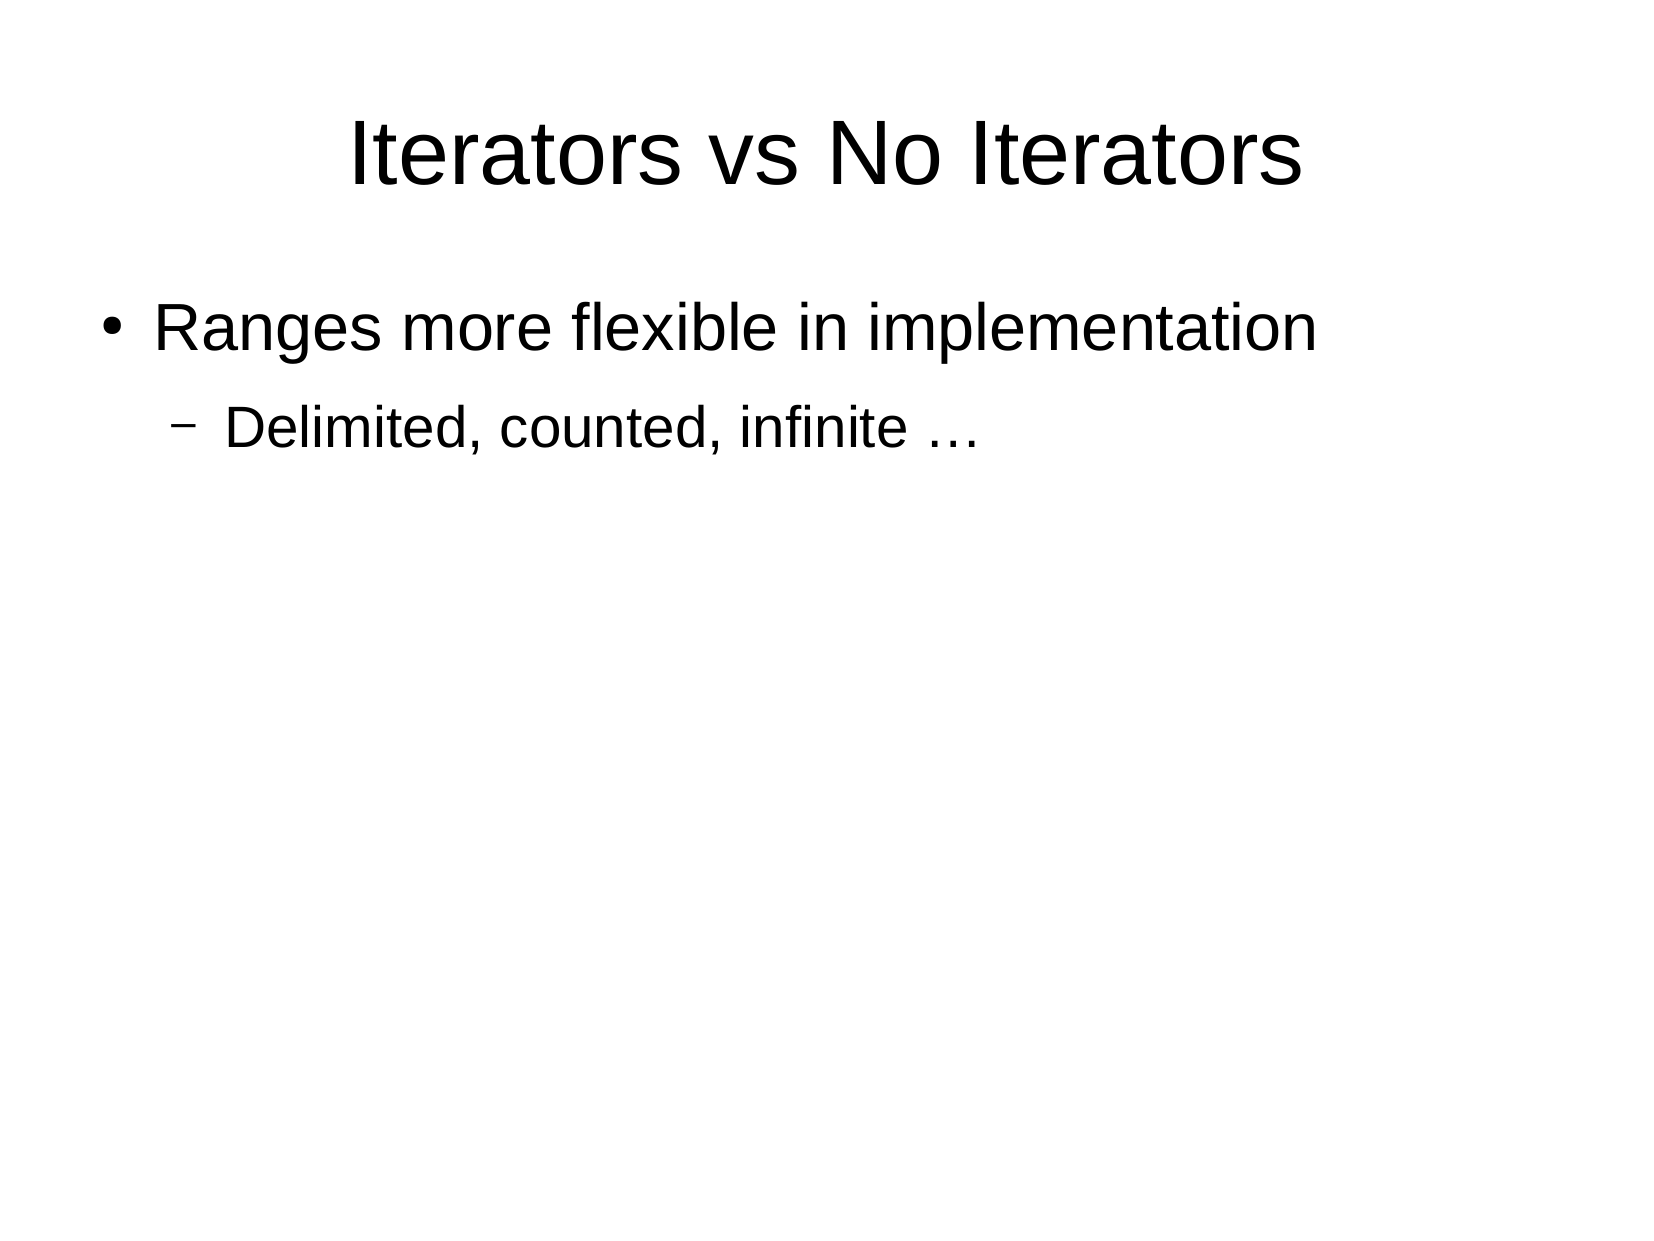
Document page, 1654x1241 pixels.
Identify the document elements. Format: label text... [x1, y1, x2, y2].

title Iterators vs No Iterators [82, 49, 1571, 257]
list Ranges more flexible in implementation Delimited, counted, infinite … [82, 290, 1571, 1010]
